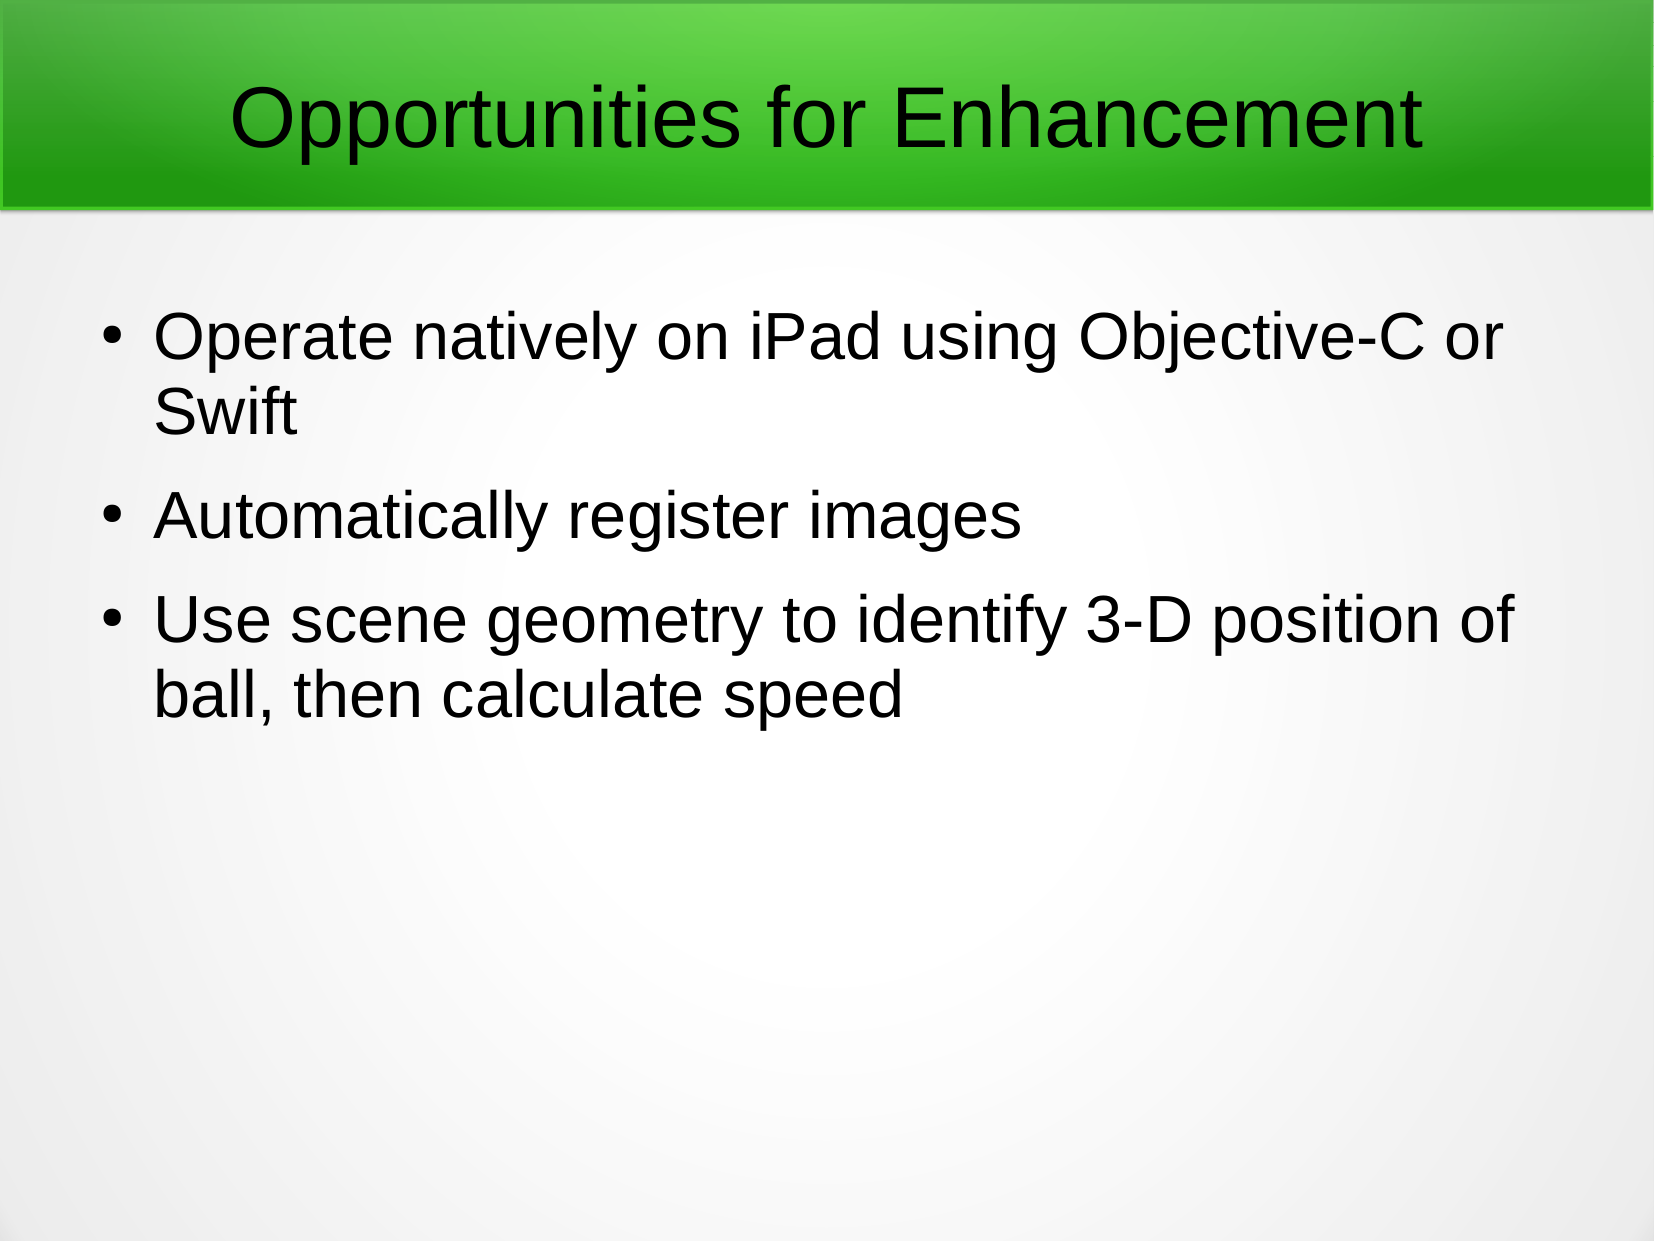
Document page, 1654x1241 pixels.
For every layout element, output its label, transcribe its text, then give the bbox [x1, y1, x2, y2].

title Opportunities for Enhancement [82, 47, 1571, 189]
list Operate natively on iPad using Objective-C or Swift Automatically register images Use scene geometry to identify 3-D position of ball, then calculate speed [82, 299, 1571, 1019]
